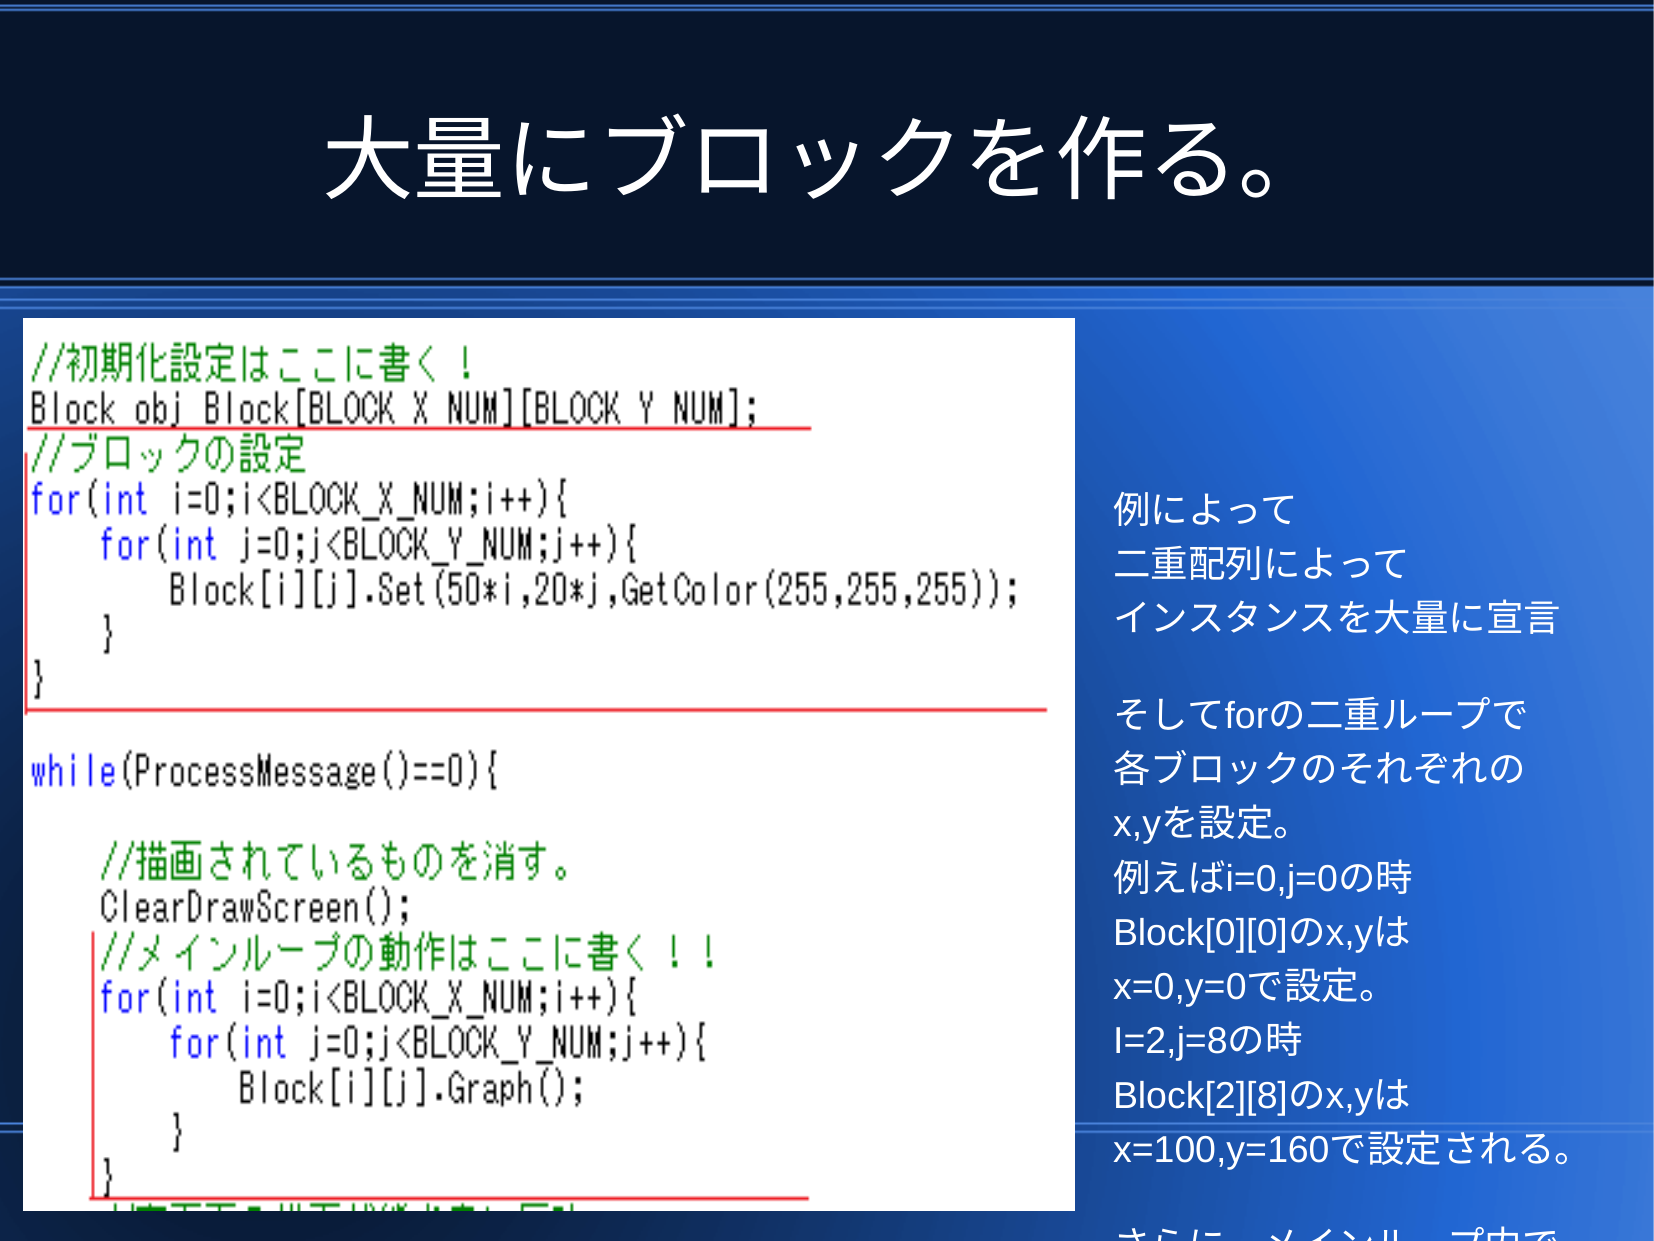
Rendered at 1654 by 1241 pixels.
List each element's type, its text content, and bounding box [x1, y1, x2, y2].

picture [1504, 1236, 1515, 1241]
picture [1490, 1236, 1501, 1241]
text_box 例によって 二重配列によって インスタンスを大量に宣言 そしてforの二重ループで 各ブロックのそれぞれの x,yを設定。 例えばi=0,j=0の時 Block[0][0]のx,yは x=0,y=0で設定。 I=2,j=8の時 Block[2][8]のx,yは x=100,y=160で設定される。 さらに、メインループ内で forの二重ループにより、 各ブロックに対して Graph関数を使う。 [1098, 472, 1577, 1208]
title 大量にブロックを作る。 [82, 49, 1571, 257]
picture [0, 0, 1654, 1241]
